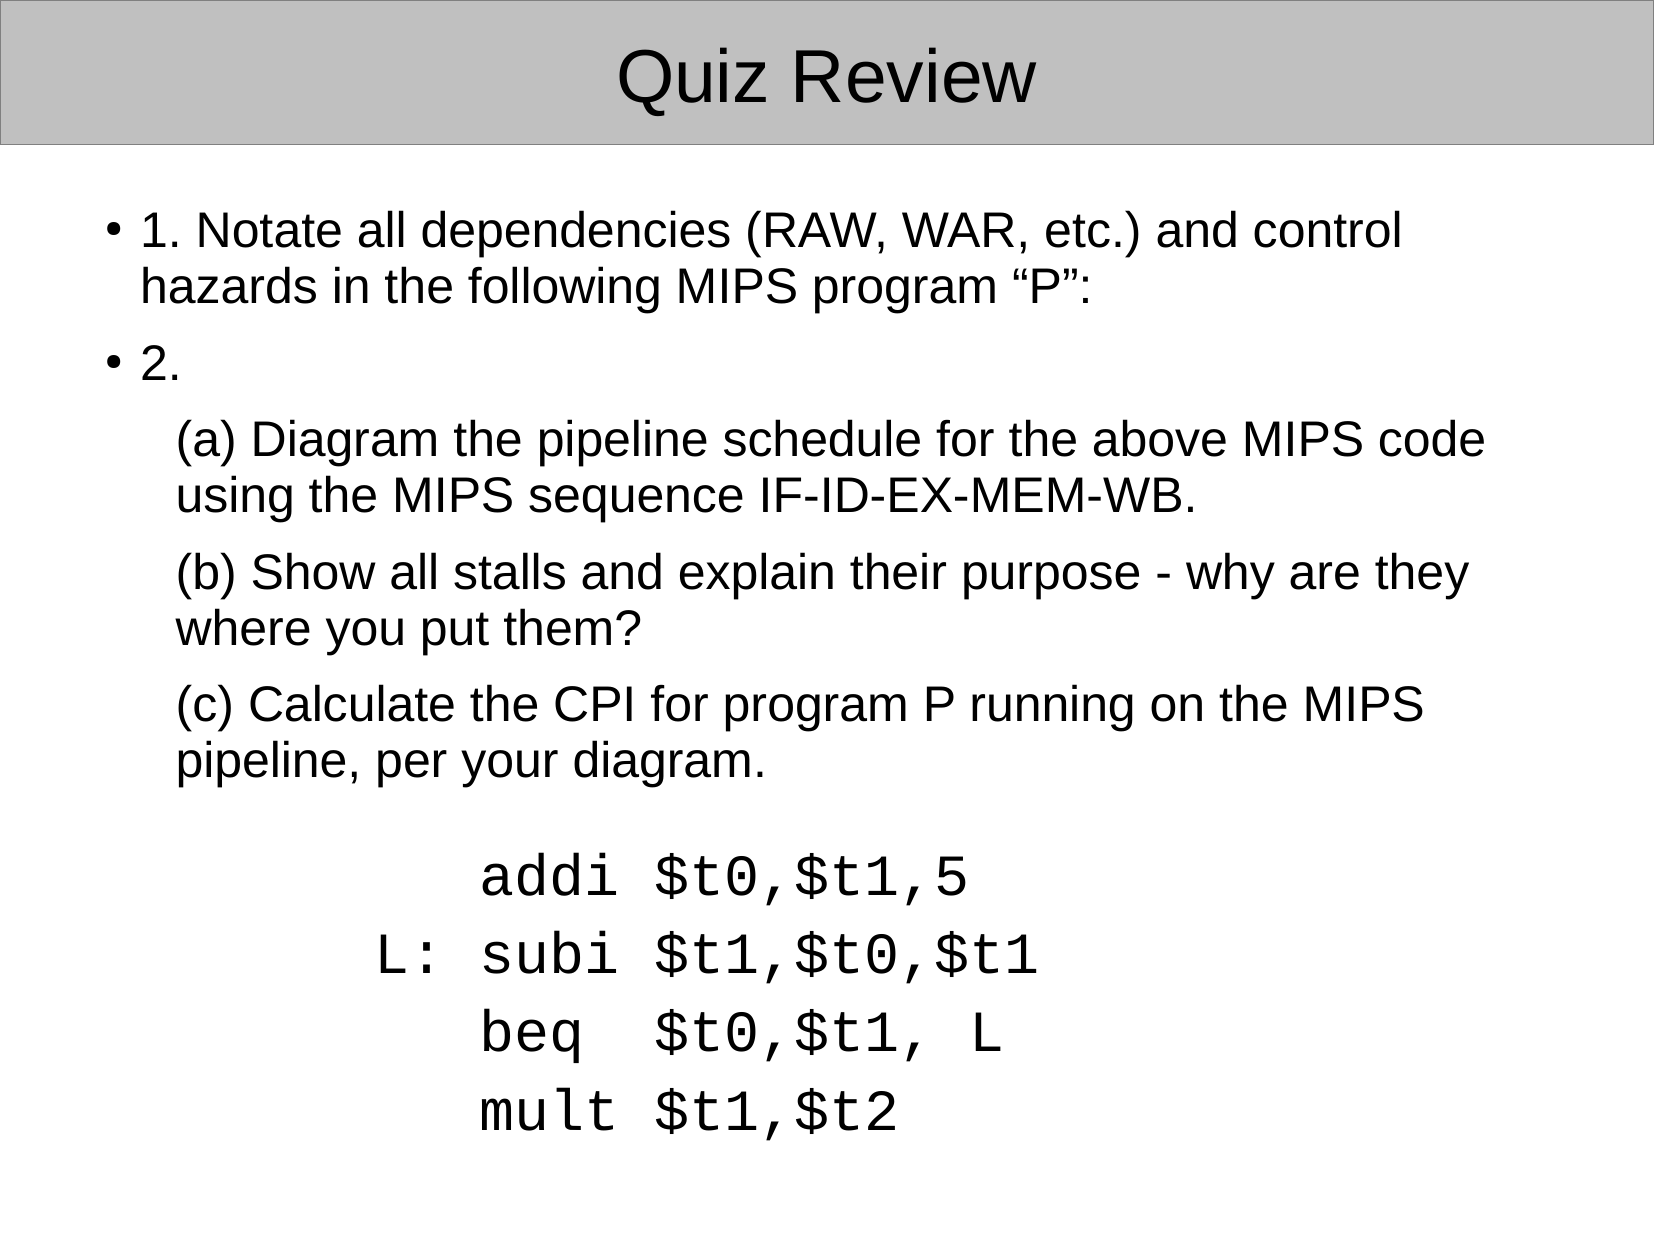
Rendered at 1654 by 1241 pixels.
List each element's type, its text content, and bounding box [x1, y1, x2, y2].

text_box addi $t0,$t1,5 L: subi $t1,$t0,$t1 beq $t0,$t1, L mult $t1,$t2 [360, 840, 1141, 1233]
text_box [0, 0, 1654, 145]
text_box 1. Notate all dependencies (RAW, WAR, etc.) and control hazards in the following MIPS program “P”: 2. (a) Diagram the pipeline schedule for the above MIPS code using the MIPS sequence IF-ID-EX-MEM-WB. (b) Show all stalls and explain their purpose - why are they where you put them? (c) Calculate the CPI for program P running on the MIPS pipeline, per your diagram. [90, 195, 1591, 796]
title Quiz Review [82, 25, 1571, 127]
